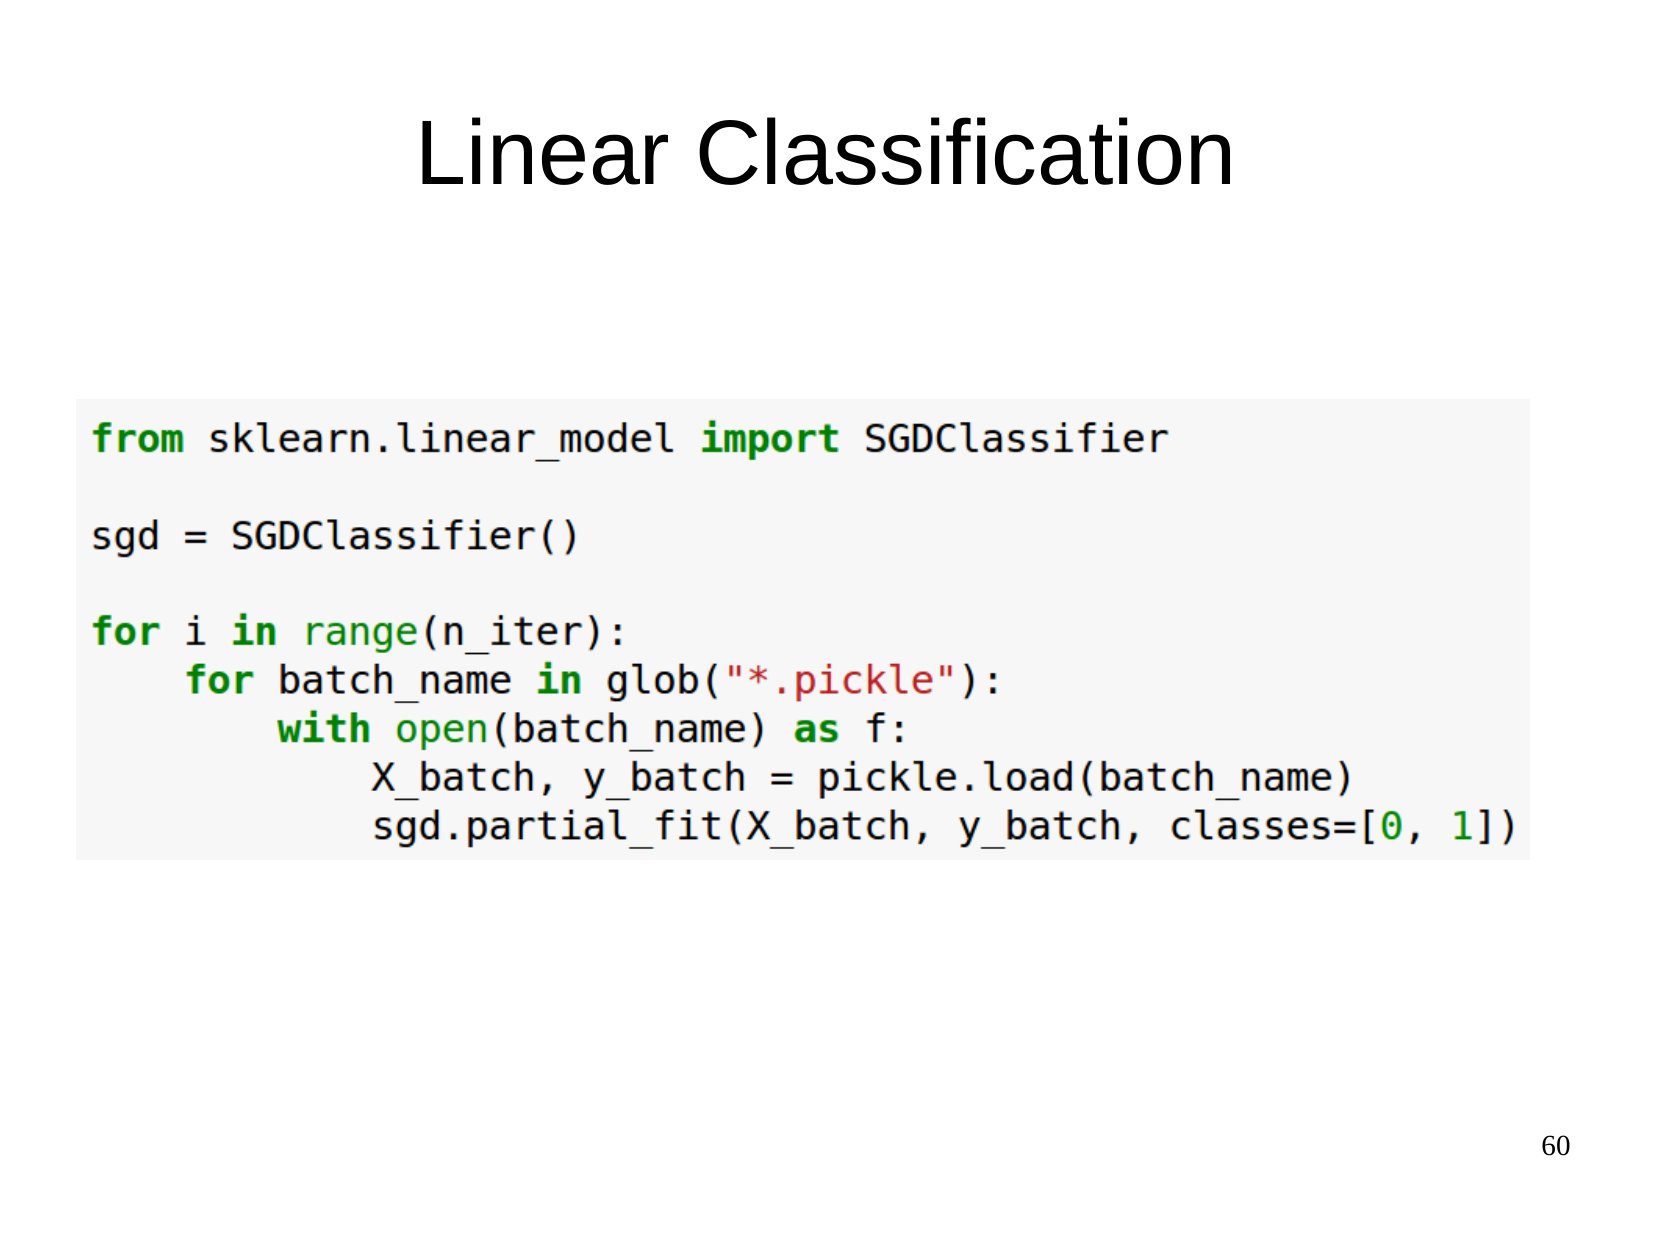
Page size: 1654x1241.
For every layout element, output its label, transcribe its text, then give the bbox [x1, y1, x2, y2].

picture [76, 399, 1530, 860]
title Linear Classification [82, 49, 1571, 257]
